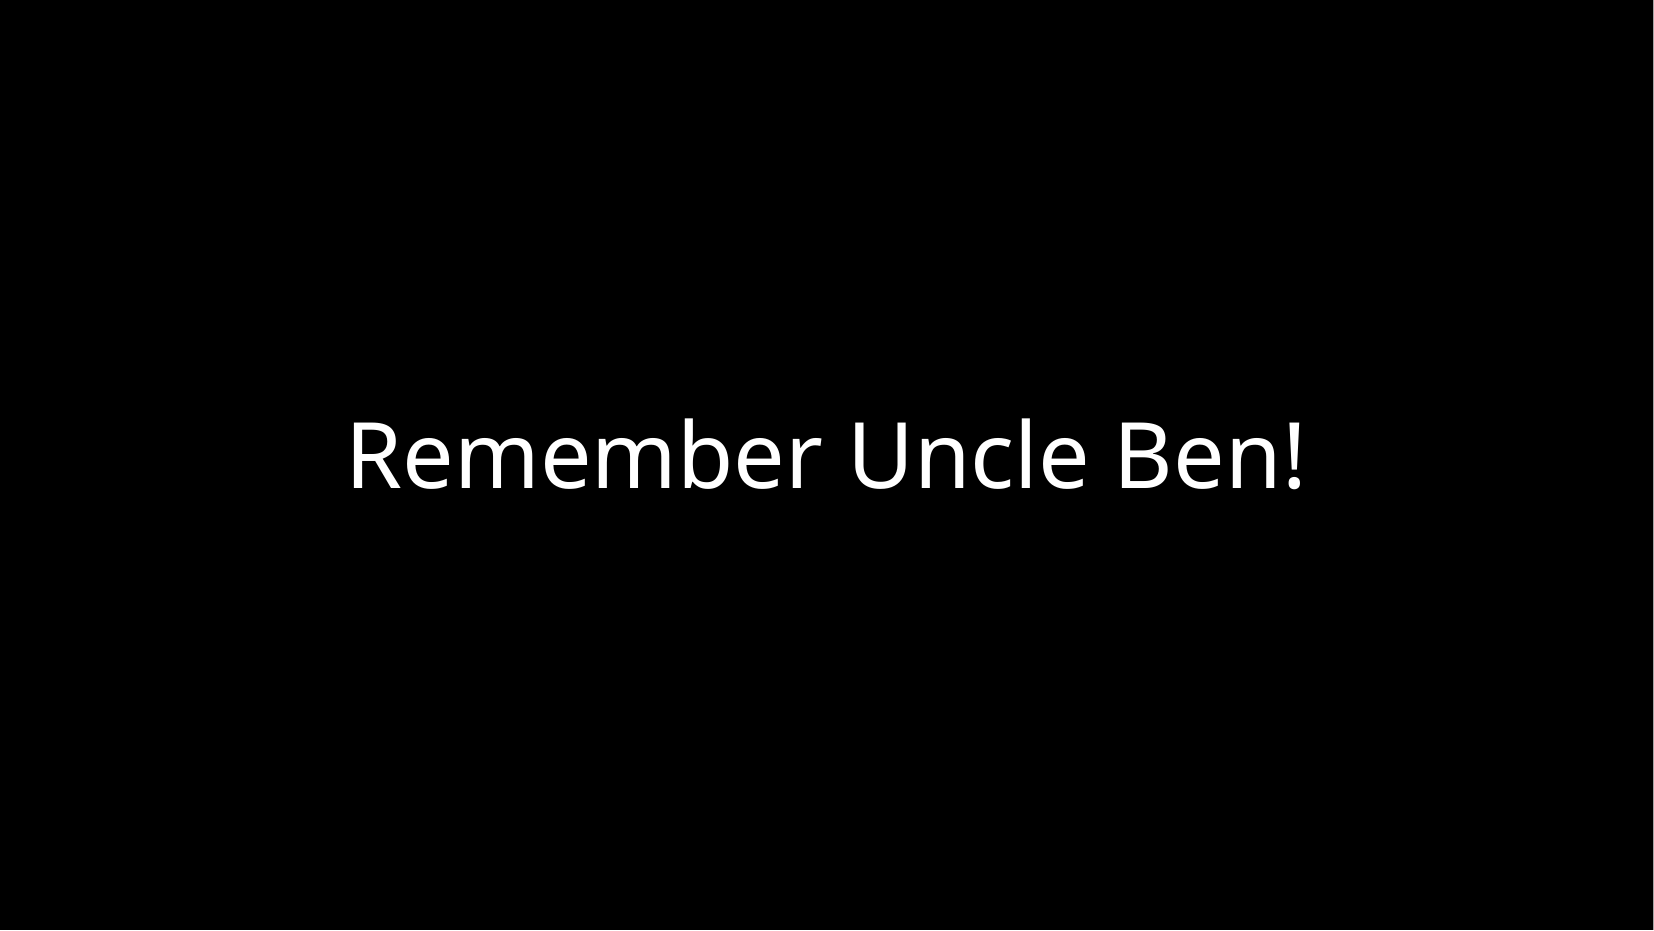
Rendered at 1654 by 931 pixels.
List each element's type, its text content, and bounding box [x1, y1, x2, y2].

title Remember Uncle Ben! [82, 375, 1571, 531]
